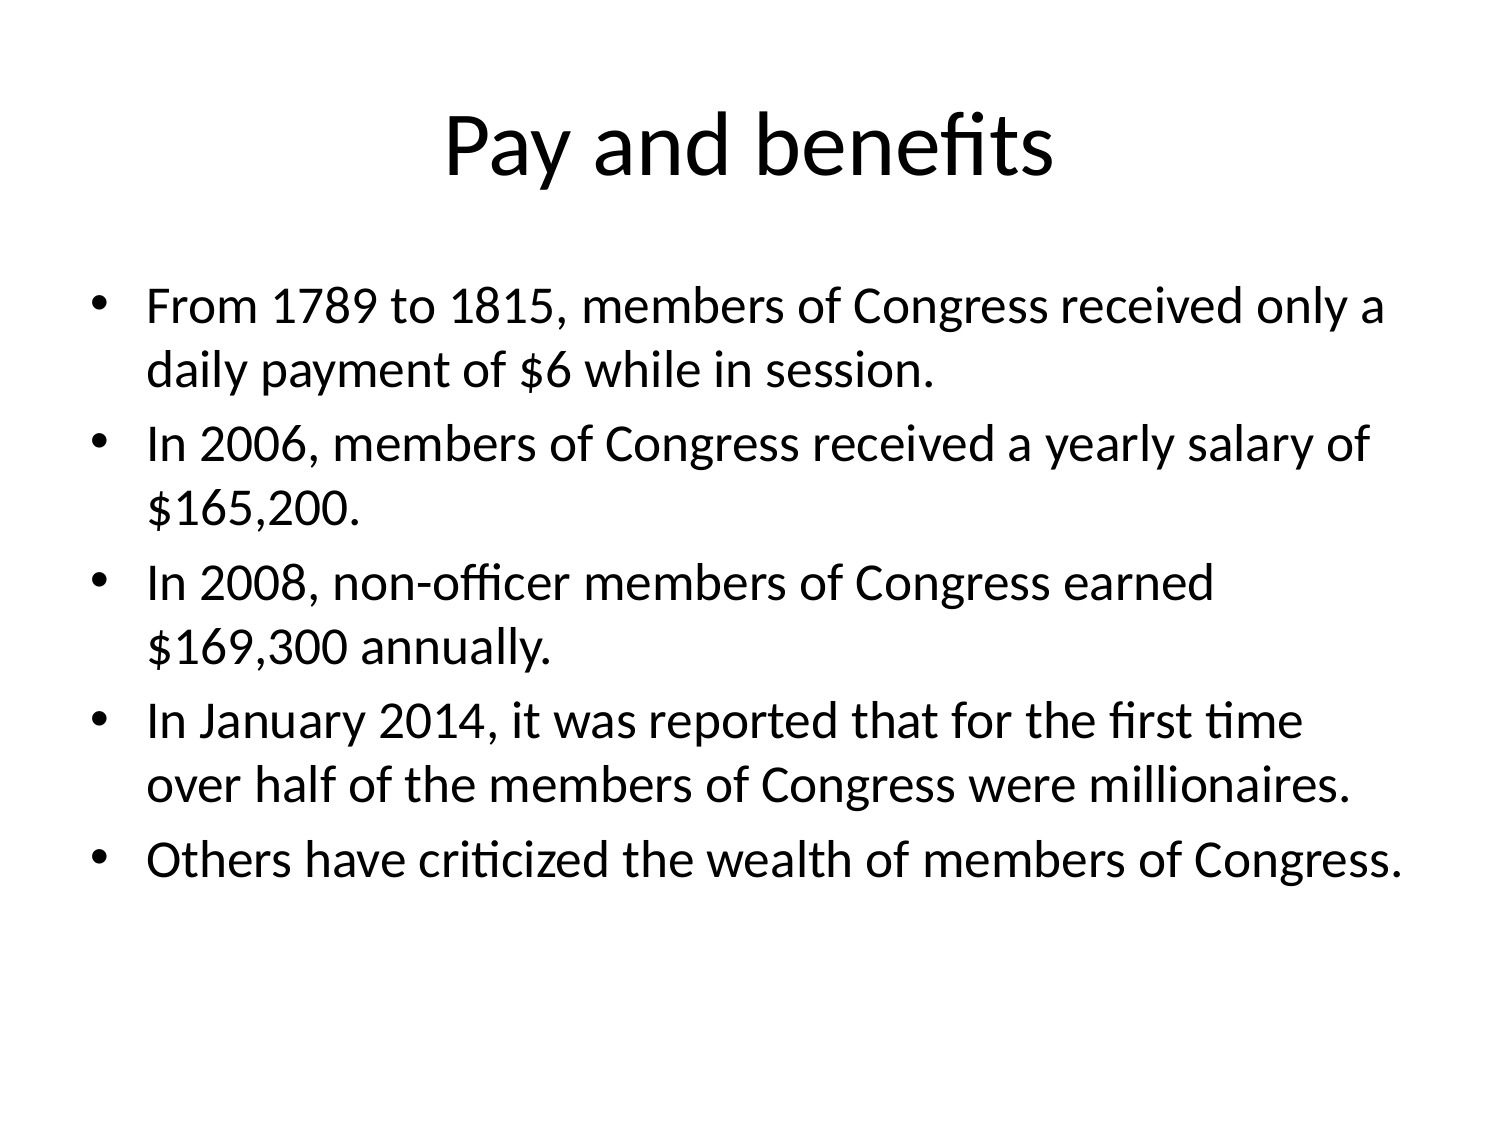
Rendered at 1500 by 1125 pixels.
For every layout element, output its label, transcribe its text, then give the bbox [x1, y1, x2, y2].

title Pay and benefits [75, 45, 1425, 233]
list From 1789 to 1815, members of Congress received only a daily payment of $6 while in session. In 2006, members of Congress received a yearly salary of $165,200. In 2008, non-officer members of Congress earned $169,300 annually. In January 2014, it was reported that for the first time over half of the members of Congress were millionaires. Others have criticized the wealth of members of Congress. [75, 262, 1425, 1005]
